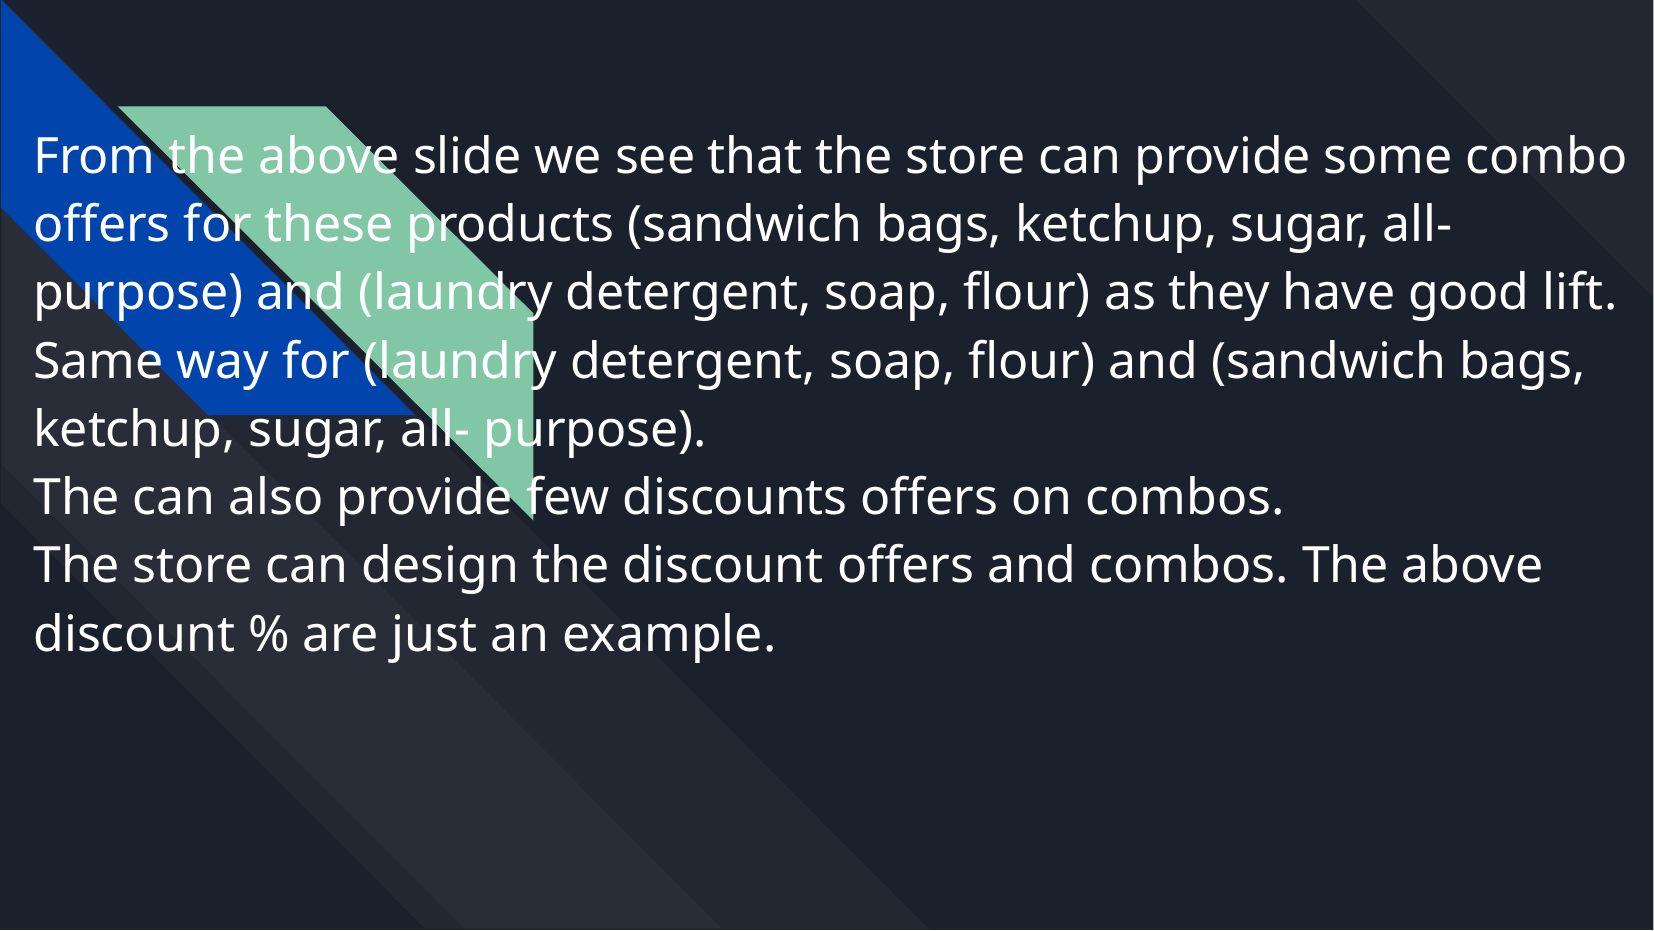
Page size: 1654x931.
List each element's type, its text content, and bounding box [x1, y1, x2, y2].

text_box From the above slide we see that the store can provide some combo offers for these products (sandwich bags, ketchup, sugar, all- purpose) and (laundry detergent, soap, flour) as they have good lift. Same way for (laundry detergent, soap, flour) and (sandwich bags, ketchup, sugar, all- purpose). The can also provide few discounts offers on combos. The store can design the discount offers and combos. The above discount % are just an example. [18, 112, 1654, 826]
